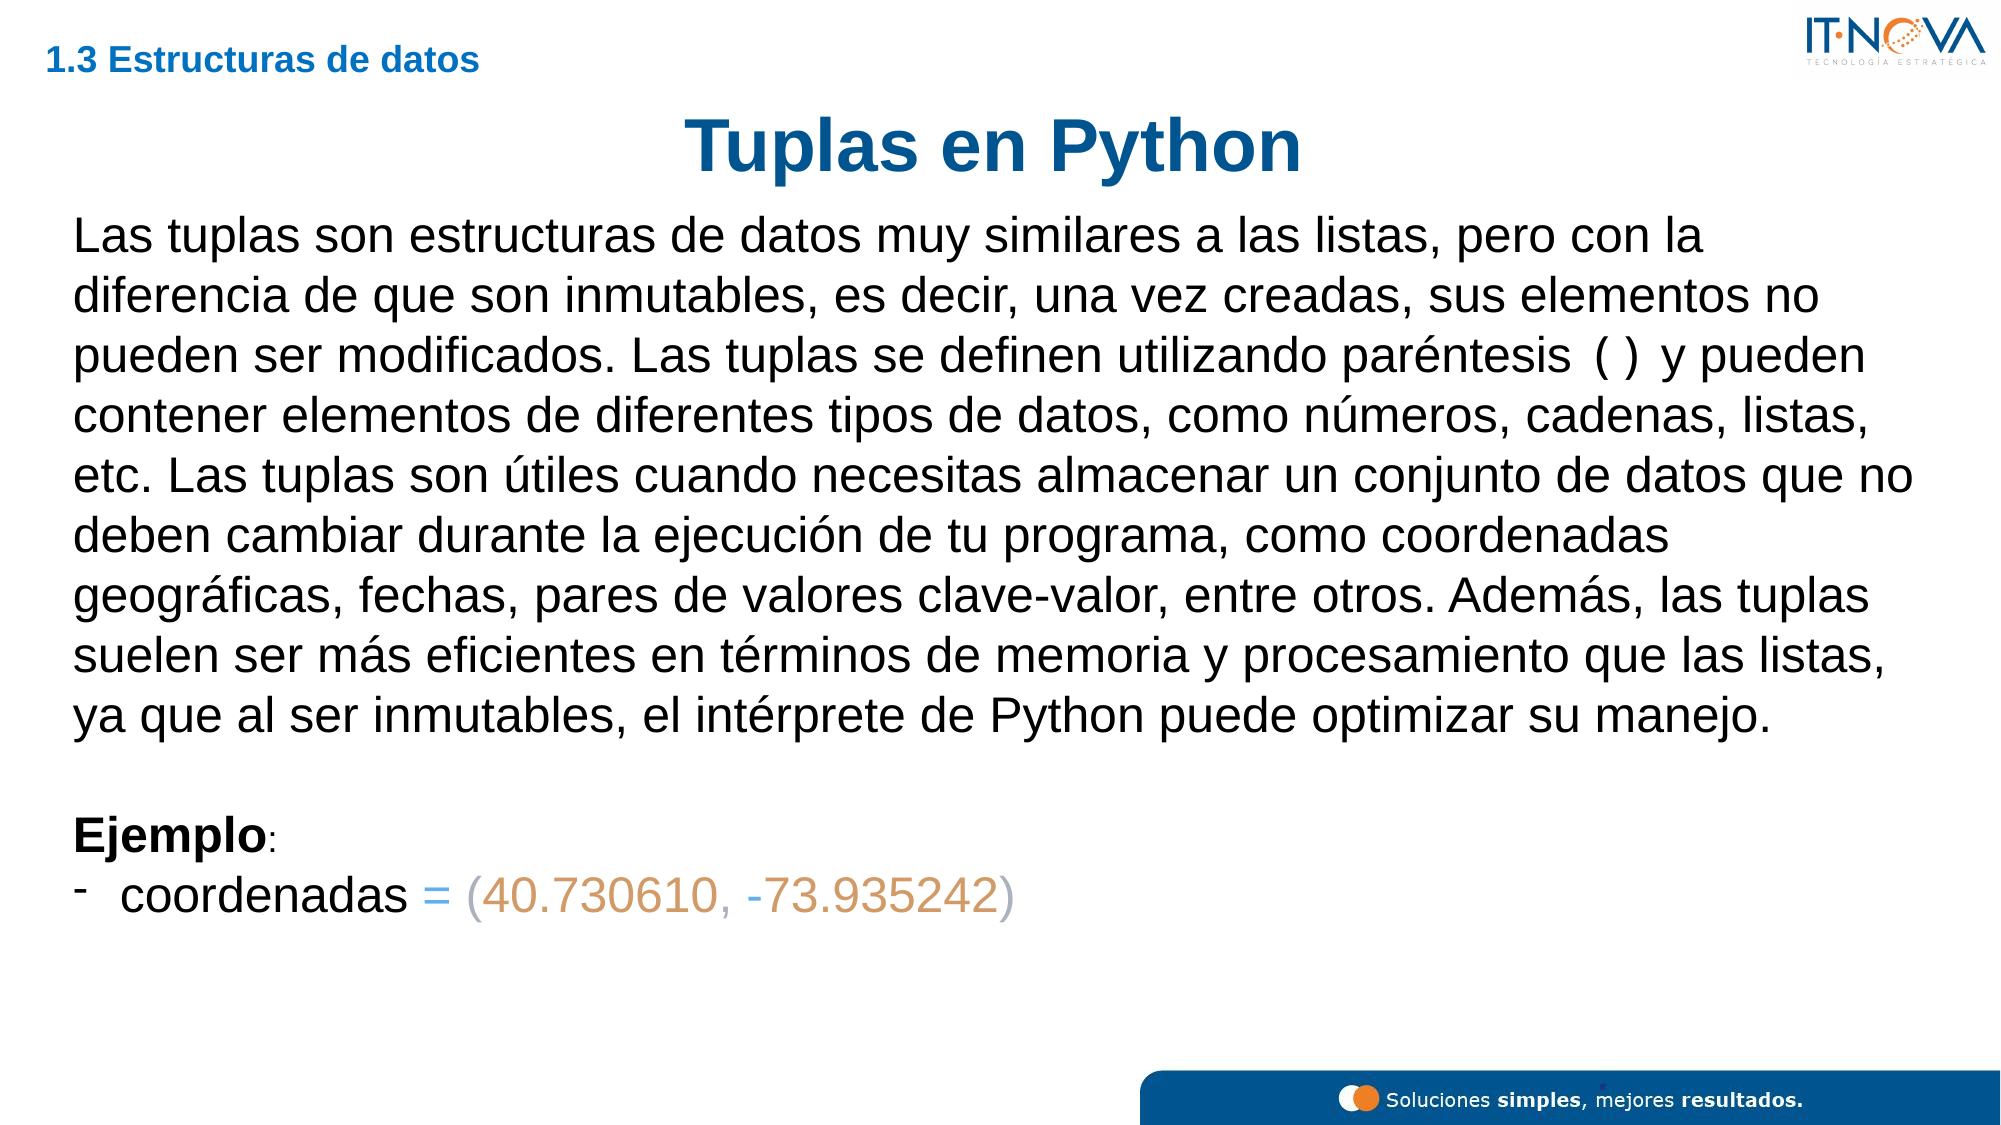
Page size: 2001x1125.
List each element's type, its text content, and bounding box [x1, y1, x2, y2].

text_box Tuplas en Python [669, 88, 1336, 195]
text_box 1.3 Estructuras de datos [30, 27, 548, 89]
text_box Las tuplas son estructuras de datos muy similares a las listas, pero con la diferencia de que son inmutables, es decir, una vez creadas, sus elementos no pueden ser modificados. Las tuplas se definen utilizando paréntesis () y pueden contener elementos de diferentes tipos de datos, como números, cadenas, listas, etc. Las tuplas son útiles cuando necesitas almacenar un conjunto de datos que no deben cambiar durante la ejecución de tu programa, como coordenadas geográficas, fechas, pares de valores clave-valor, entre otros. Además, las tuplas suelen ser más eficientes en términos de memoria y procesamiento que las listas, ya que al ser inmutables, el intérprete de Python puede optimizar su manejo. Ejemplo: coordenadas = (40.730610, -73.935242) [57, 195, 1948, 938]
